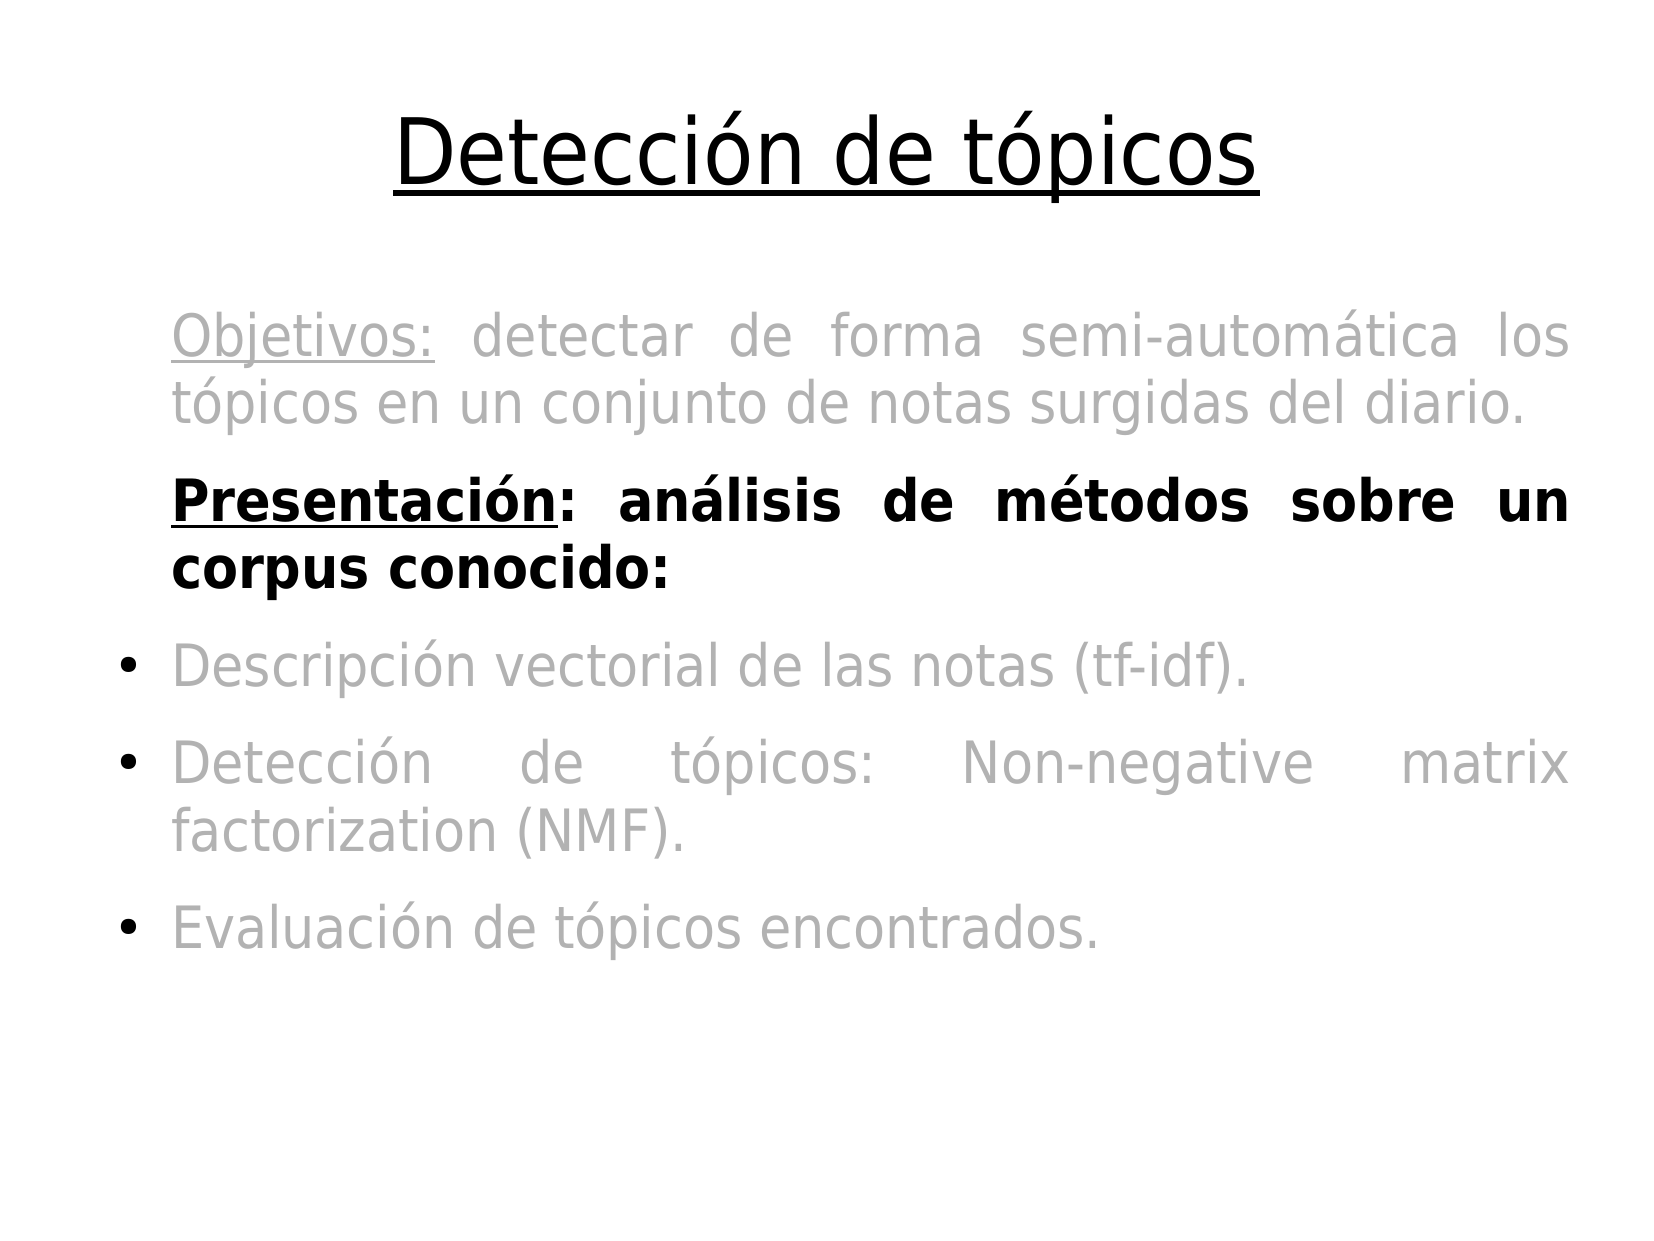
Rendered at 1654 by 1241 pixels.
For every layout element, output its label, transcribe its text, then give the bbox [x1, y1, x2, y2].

list Objetivos: detectar de forma semi-automática los tópicos en un conjunto de notas surgidas del diario. Presentación: análisis de métodos sobre un corpus conocido: Descripción vectorial de las notas (tf-idf). Detección de tópicos: Non-negative matrix factorization (NMF). Evaluación de tópicos encontrados. [100, 302, 1571, 1193]
title Detección de tópicos [82, 49, 1571, 257]
